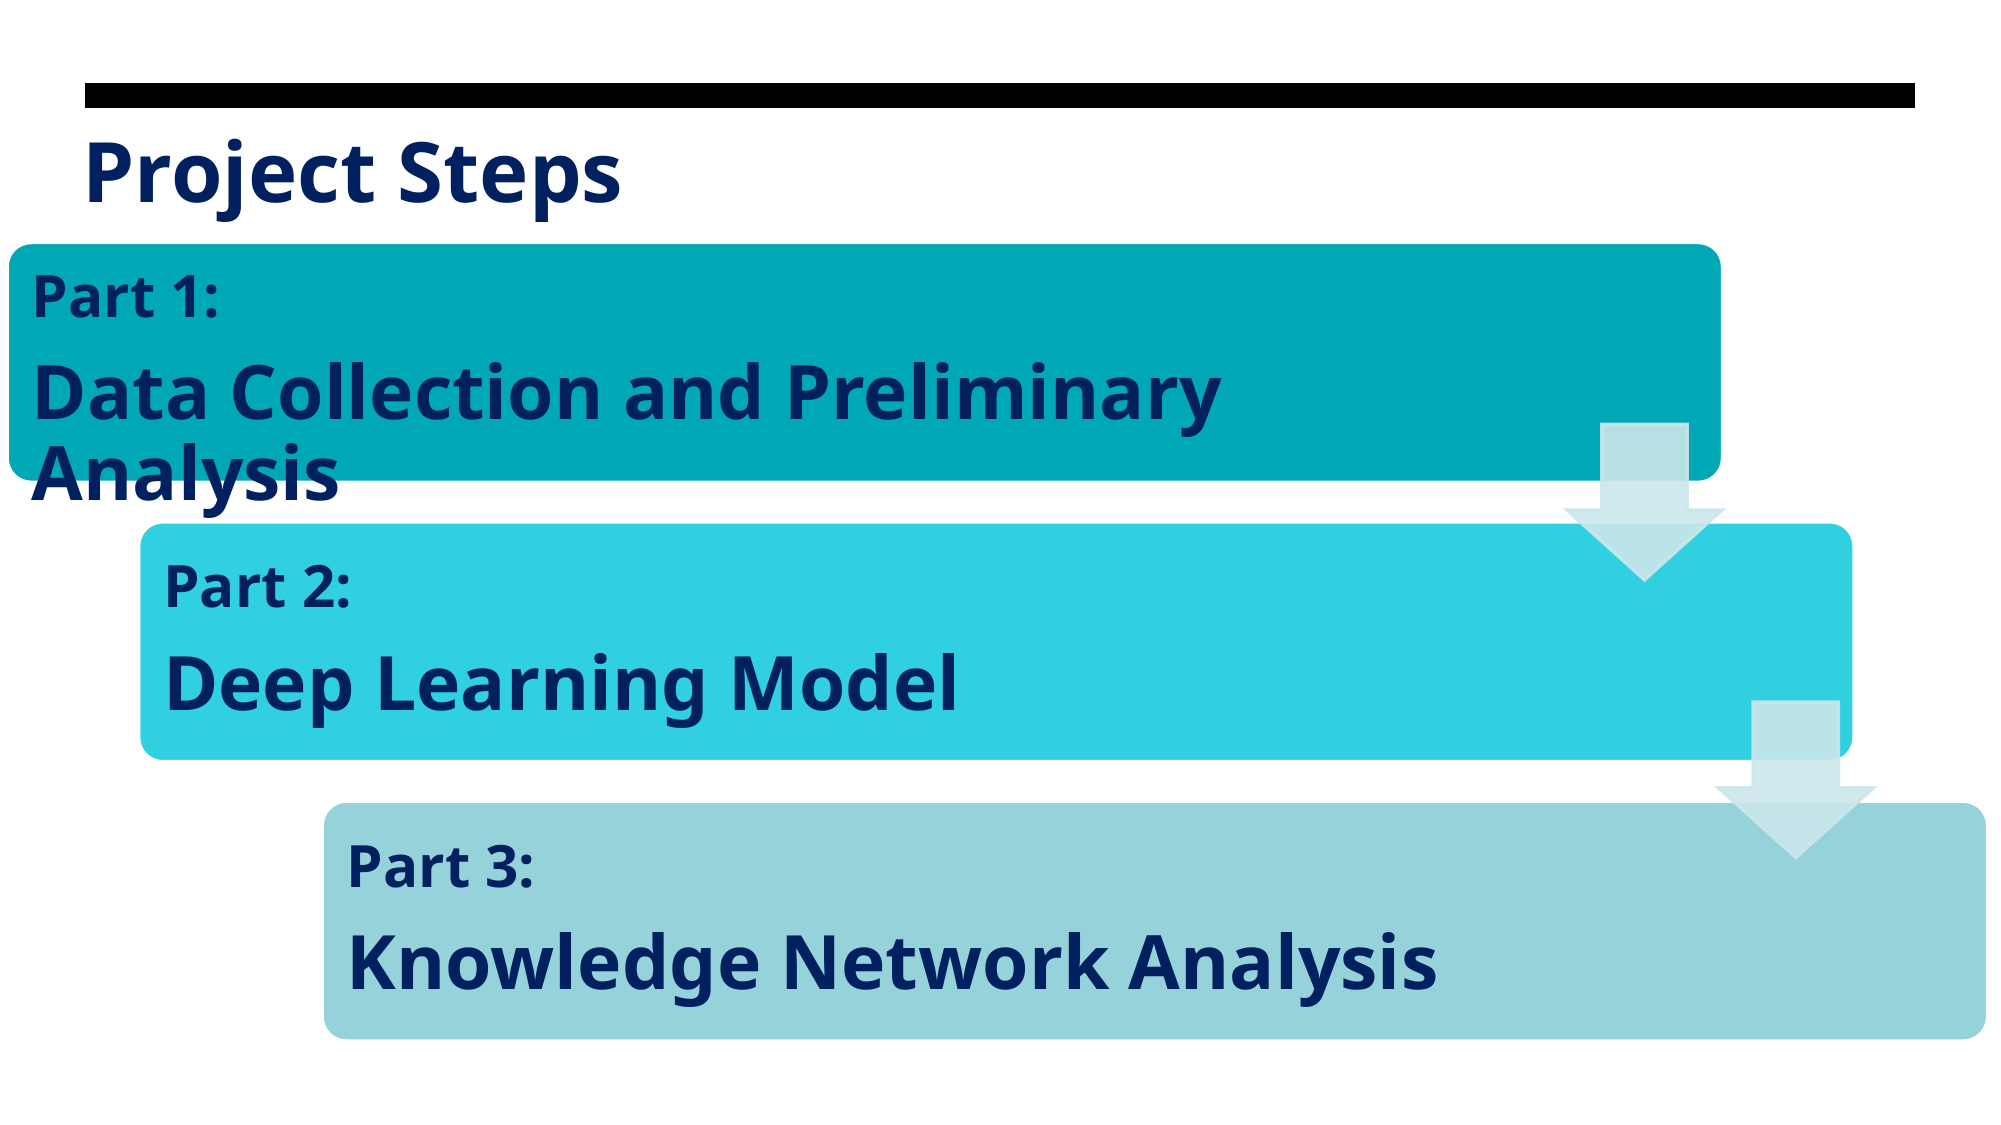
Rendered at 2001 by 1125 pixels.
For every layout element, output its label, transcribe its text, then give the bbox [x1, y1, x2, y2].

text_box [1718, 702, 1874, 858]
text_box Part 2: Deep Learning Model [138, 521, 1854, 762]
text_box [1566, 424, 1723, 581]
text_box Part 3: Knowledge Network Analysis [322, 801, 1988, 1041]
text_box Part 1: Data Collection and Preliminary Analysis [7, 242, 1723, 483]
title Project Steps [67, 111, 732, 242]
